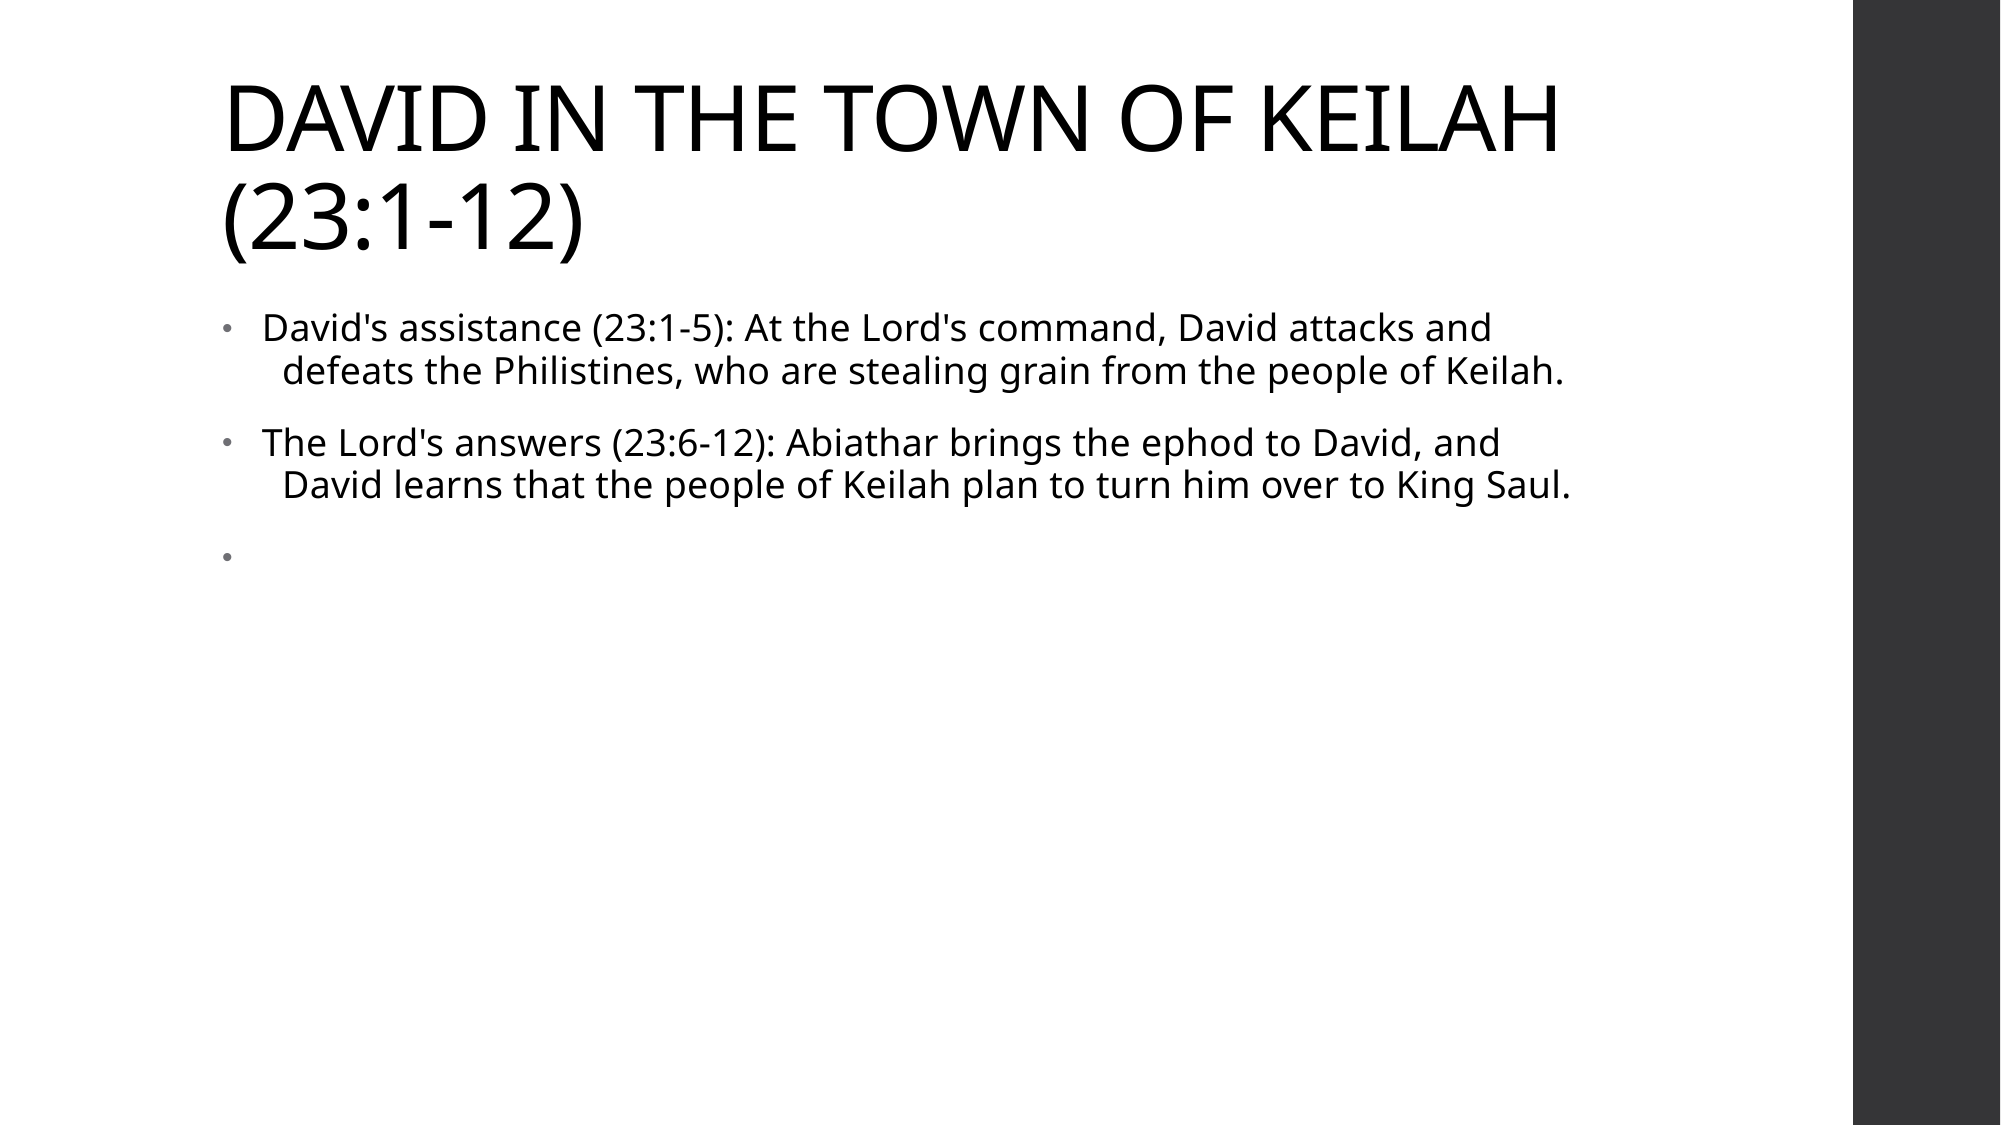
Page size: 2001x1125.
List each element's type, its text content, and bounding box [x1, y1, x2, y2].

title DAVID IN THE TOWN OF KEILAH (23:1-12) [206, 60, 1797, 278]
list David's assistance (23:1-5): At the Lord's command, David attacks and defeats the Philistines, who are stealing grain from the people of Keilah. The Lord's answers (23:6-12): Abiathar brings the ephod to David, and David learns that the people of Keilah plan to turn him over to King Saul. [206, 299, 1617, 1014]
